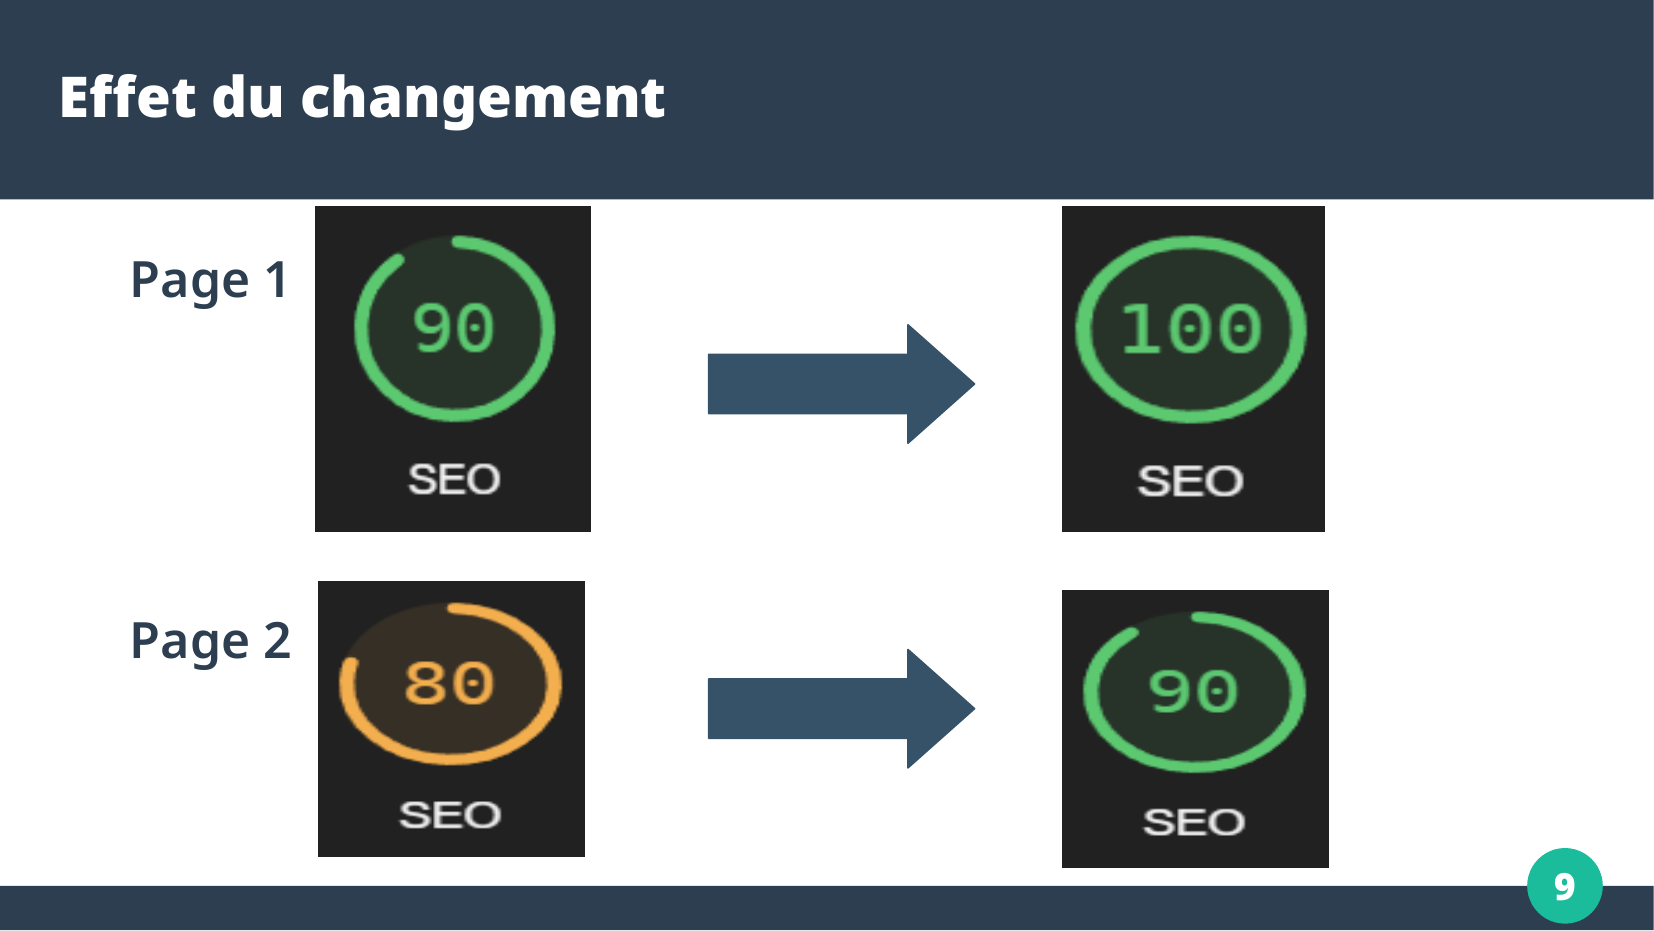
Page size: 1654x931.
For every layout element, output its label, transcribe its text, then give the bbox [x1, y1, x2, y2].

list Page 1 Page 2 [59, 243, 1595, 680]
text_box [708, 324, 975, 444]
picture [1062, 590, 1329, 868]
picture [1062, 206, 1325, 532]
title Effet du changement [59, 37, 1595, 156]
picture [315, 206, 591, 532]
picture [318, 581, 585, 857]
text_box [708, 649, 975, 768]
